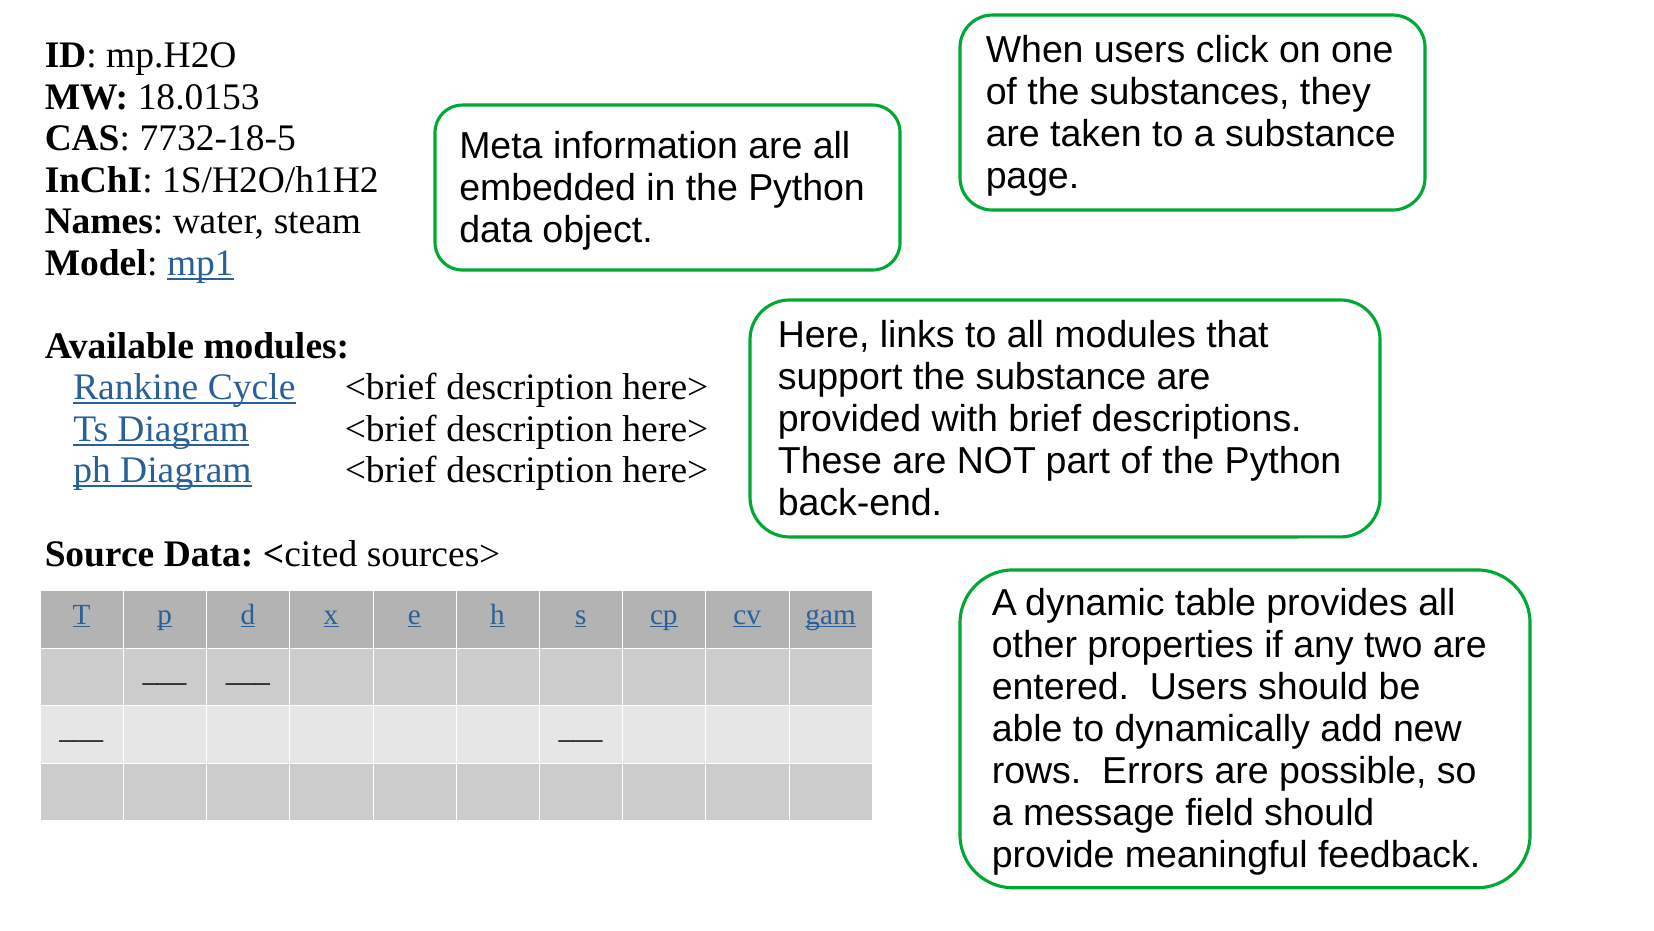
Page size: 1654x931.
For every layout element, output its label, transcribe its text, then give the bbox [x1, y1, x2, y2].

table_cell [706, 706, 789, 763]
table_cell ___ [124, 649, 206, 705]
table_cell ___ [207, 649, 289, 705]
table_cell [790, 764, 872, 820]
table_header s [540, 591, 622, 648]
table_cell [623, 649, 705, 705]
table_cell [374, 764, 456, 820]
table_cell [207, 764, 289, 820]
table_cell [290, 764, 373, 820]
text_box Meta information are all embedded in the Python data object. [435, 105, 901, 271]
table_cell [457, 764, 539, 820]
table_cell [457, 649, 539, 705]
text_box A dynamic table provides all other properties if any two are entered. Users should be able to dynamically add new rows. Errors are possible, so a message field should provide meaningful feedback. [960, 569, 1531, 888]
table_header cp [623, 591, 705, 648]
table_cell [706, 764, 789, 820]
text_box ID: mp.H2O MW: 18.0153 CAS: 7732-18-5 InChI: 1S/H2O/h1H2 Names: water, steam Model: mp1 Available modules: Rankine Cycle <brief description here> Ts Diagram <brief description here> ph Diagram <brief description here> Source Data: <cited sources> [30, 26, 1066, 582]
table_cell ___ [540, 706, 622, 763]
table_cell [124, 764, 206, 820]
table_header x [290, 591, 373, 648]
table_cell [41, 649, 123, 705]
table_cell [41, 764, 123, 820]
table_cell [540, 764, 622, 820]
table_header gam [790, 591, 872, 648]
table_cell [457, 706, 539, 763]
table_header p [124, 591, 206, 648]
table_header T [41, 591, 123, 648]
table_header e [374, 591, 456, 648]
table_cell [124, 706, 206, 763]
table_header cv [706, 591, 789, 648]
table_cell [374, 706, 456, 763]
table_cell [374, 649, 456, 705]
table_cell [290, 706, 373, 763]
table_header d [207, 591, 289, 648]
table_header h [457, 591, 539, 648]
table_cell [706, 649, 789, 705]
table_cell [540, 649, 622, 705]
table_cell [290, 649, 373, 705]
table_cell [623, 764, 705, 820]
table_cell [623, 706, 705, 763]
table_cell [790, 649, 872, 705]
table_cell ___ [41, 706, 123, 763]
text_box When users click on one of the substances, they are taken to a substance page. [960, 15, 1426, 211]
table_cell [790, 706, 872, 763]
text_box Here, links to all modules that support the substance are provided with brief descriptions. These are NOT part of the Python back-end. [750, 299, 1381, 537]
table_cell [207, 706, 289, 763]
